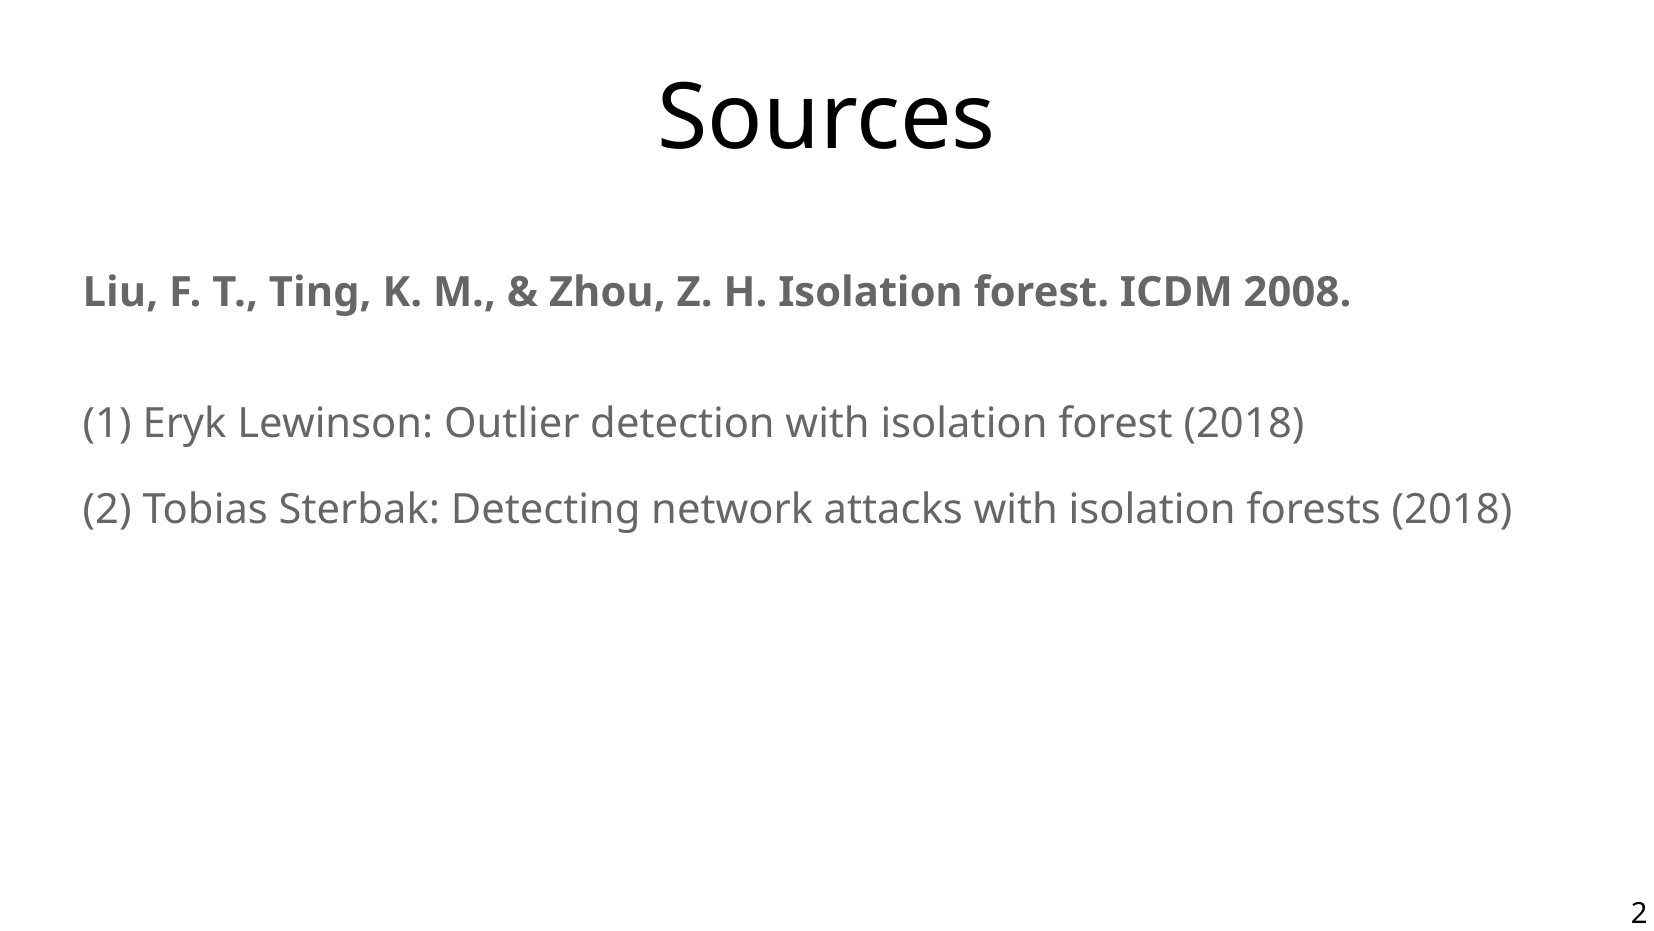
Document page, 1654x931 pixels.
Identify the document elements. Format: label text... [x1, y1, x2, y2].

title Sources [82, 1, 1571, 226]
list Liu, F. T., Ting, K. M., & Zhou, Z. H. Isolation forest. ICDM 2008. (1) Eryk Lewinson: Outlier detection with isolation forest (2018) (2) Tobias Sterbak: Detecting network attacks with isolation forests (2018) [82, 253, 1571, 793]
